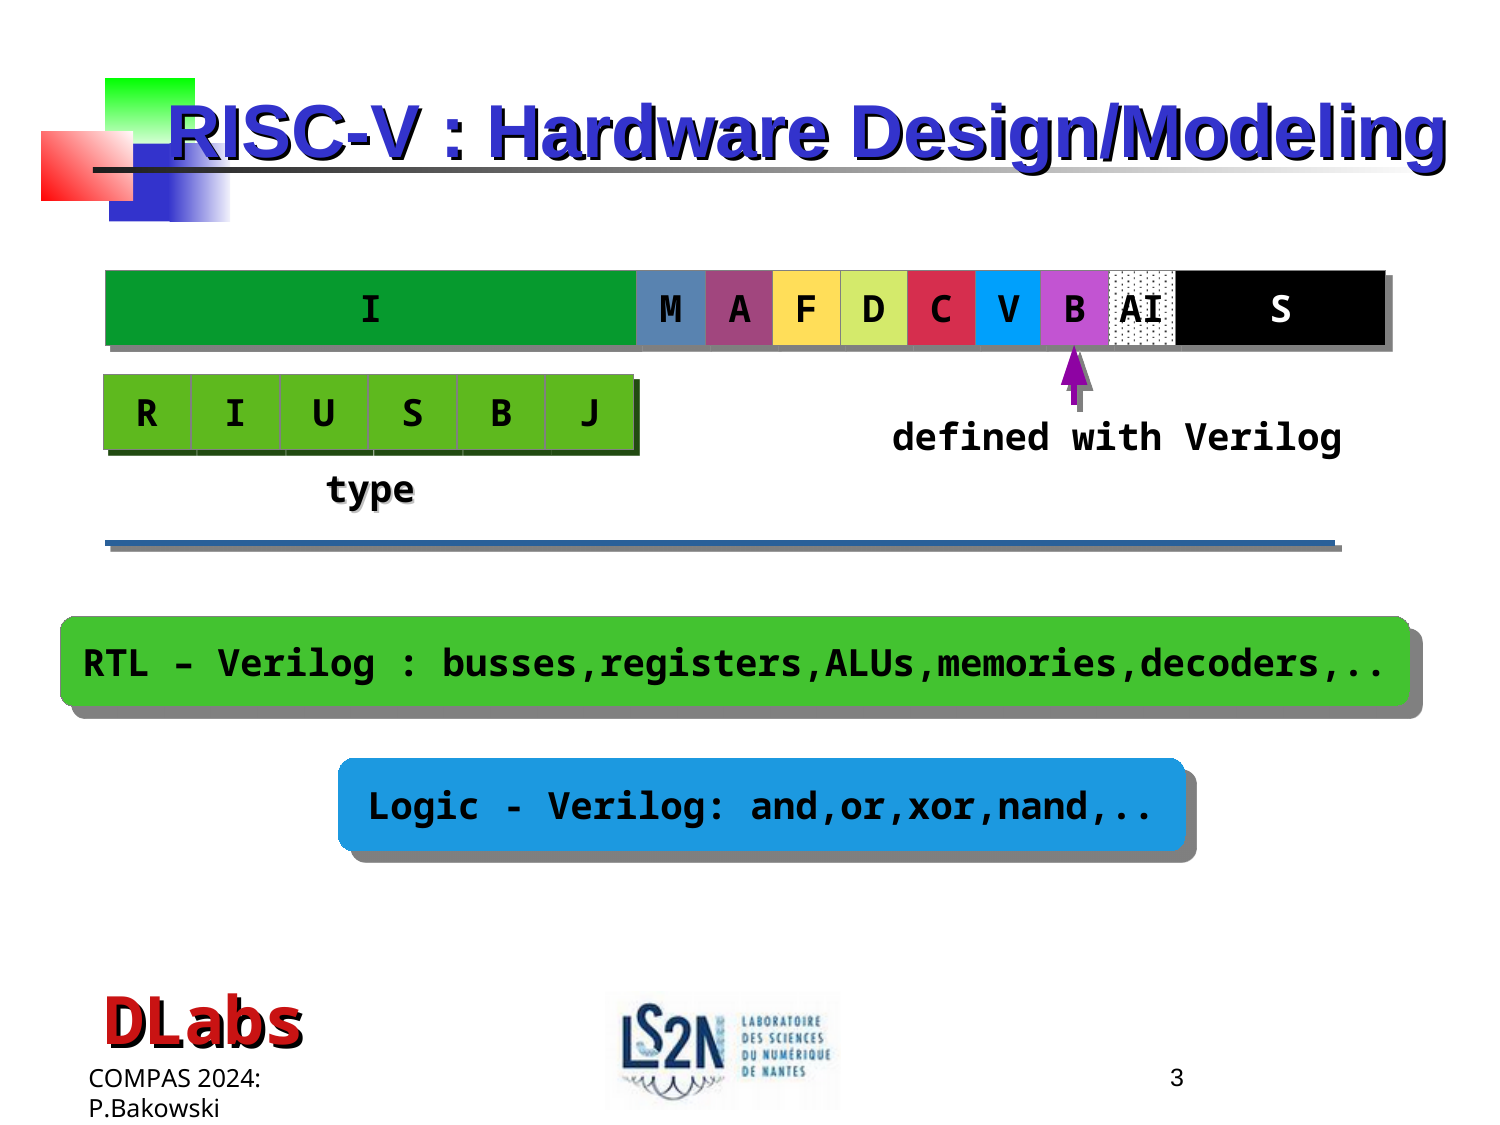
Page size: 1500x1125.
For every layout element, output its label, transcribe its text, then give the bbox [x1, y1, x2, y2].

text_box Logic - Verilog: and,or,xor,nand,.. [338, 758, 1186, 851]
text_box R [103, 374, 191, 450]
picture [605, 991, 841, 1110]
text_box B [1040, 270, 1108, 346]
text_box S [368, 374, 457, 450]
text_box RTL – Verilog : busses,registers,ALUs,memories,decoders,.. [60, 616, 1411, 707]
text_box AI [1108, 270, 1175, 346]
text_box B [457, 374, 545, 450]
text_box type [309, 457, 458, 518]
text_box V [975, 270, 1040, 346]
text_box D [840, 270, 907, 346]
title RISC-V : Hardware Design/Modeling [147, 74, 1468, 180]
text_box S [1175, 270, 1386, 346]
text_box A [705, 270, 772, 346]
text_box I [105, 270, 636, 346]
text_box C [907, 270, 975, 346]
text_box DLabs [90, 970, 451, 1066]
text_box F [772, 270, 840, 346]
text_box I [191, 374, 280, 450]
text_box M [636, 270, 705, 346]
text_box defined with Verilog [877, 405, 1358, 465]
text_box U [280, 374, 368, 450]
text_box J [545, 374, 634, 450]
